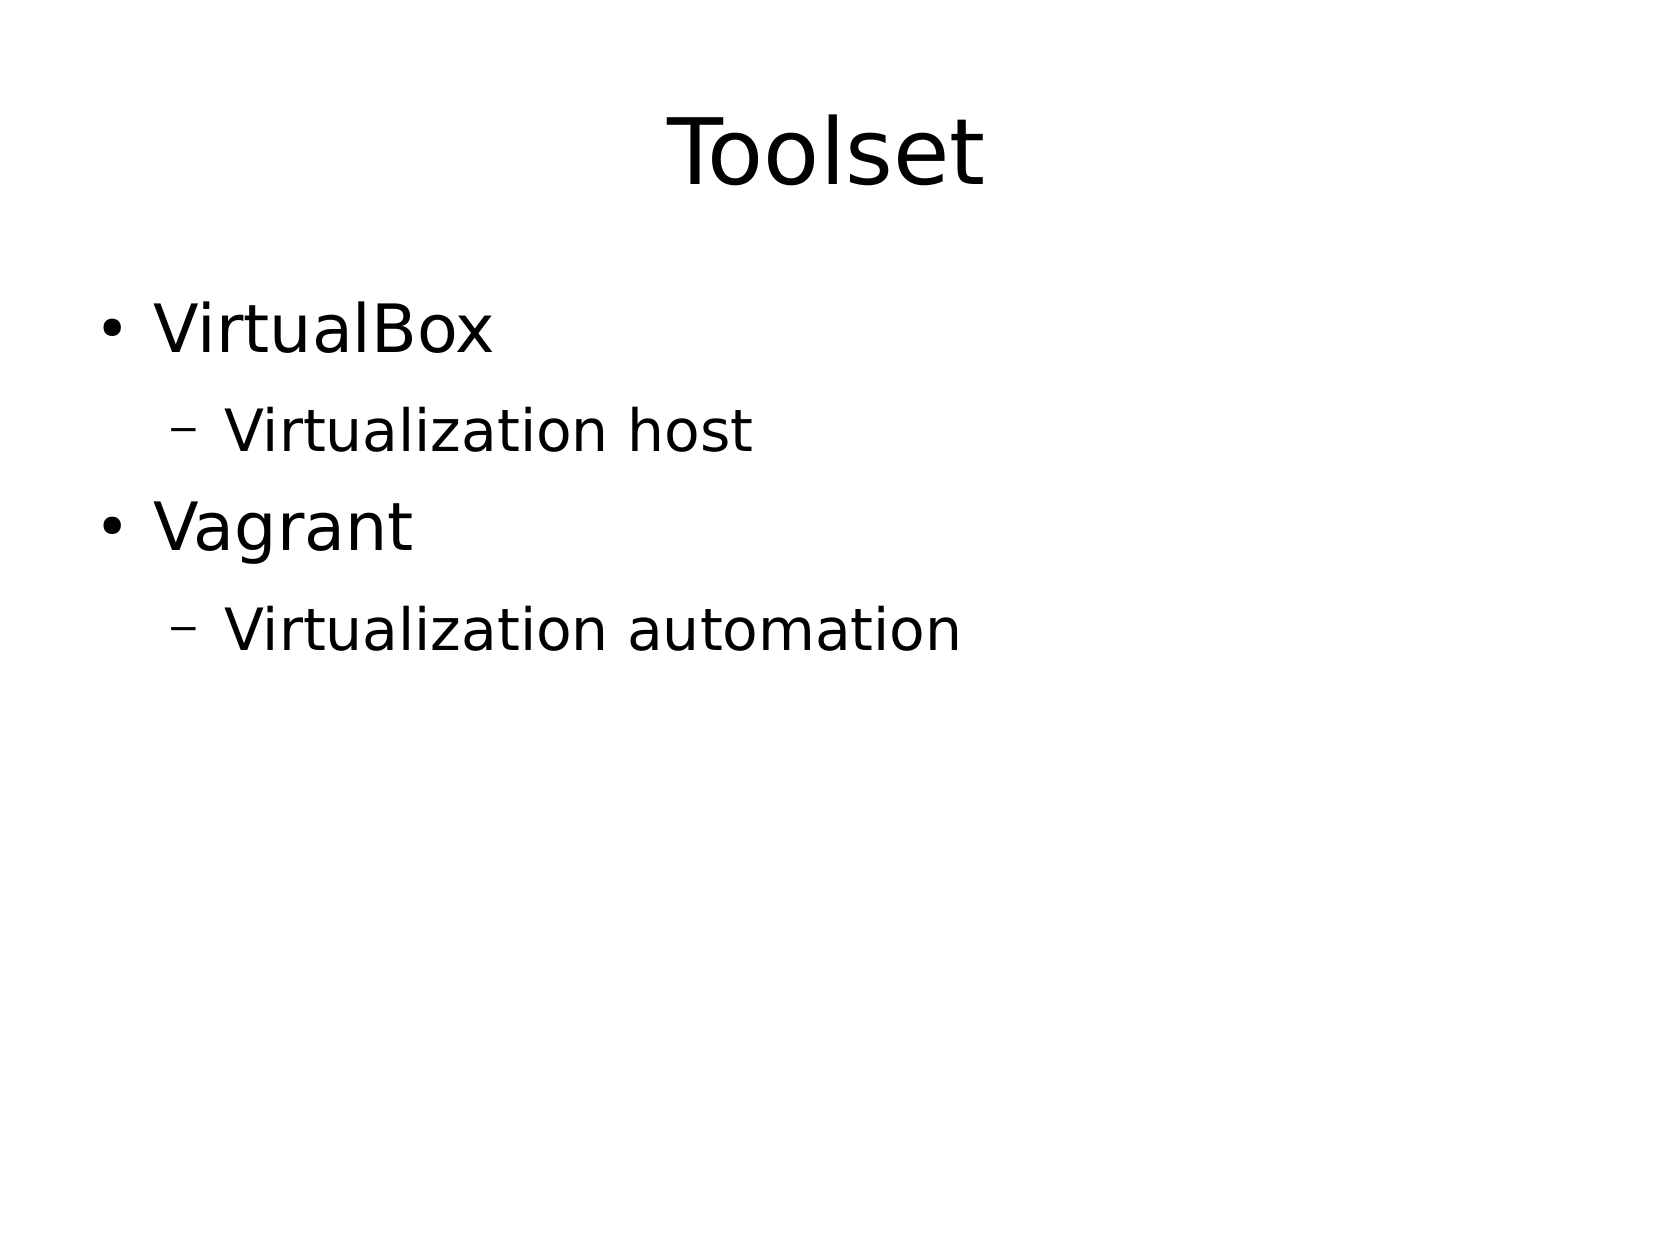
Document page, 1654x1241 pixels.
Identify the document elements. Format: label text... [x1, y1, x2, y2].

title Toolset [82, 49, 1571, 257]
list VirtualBox Virtualization host Vagrant Virtualization automation [82, 290, 1571, 1010]
